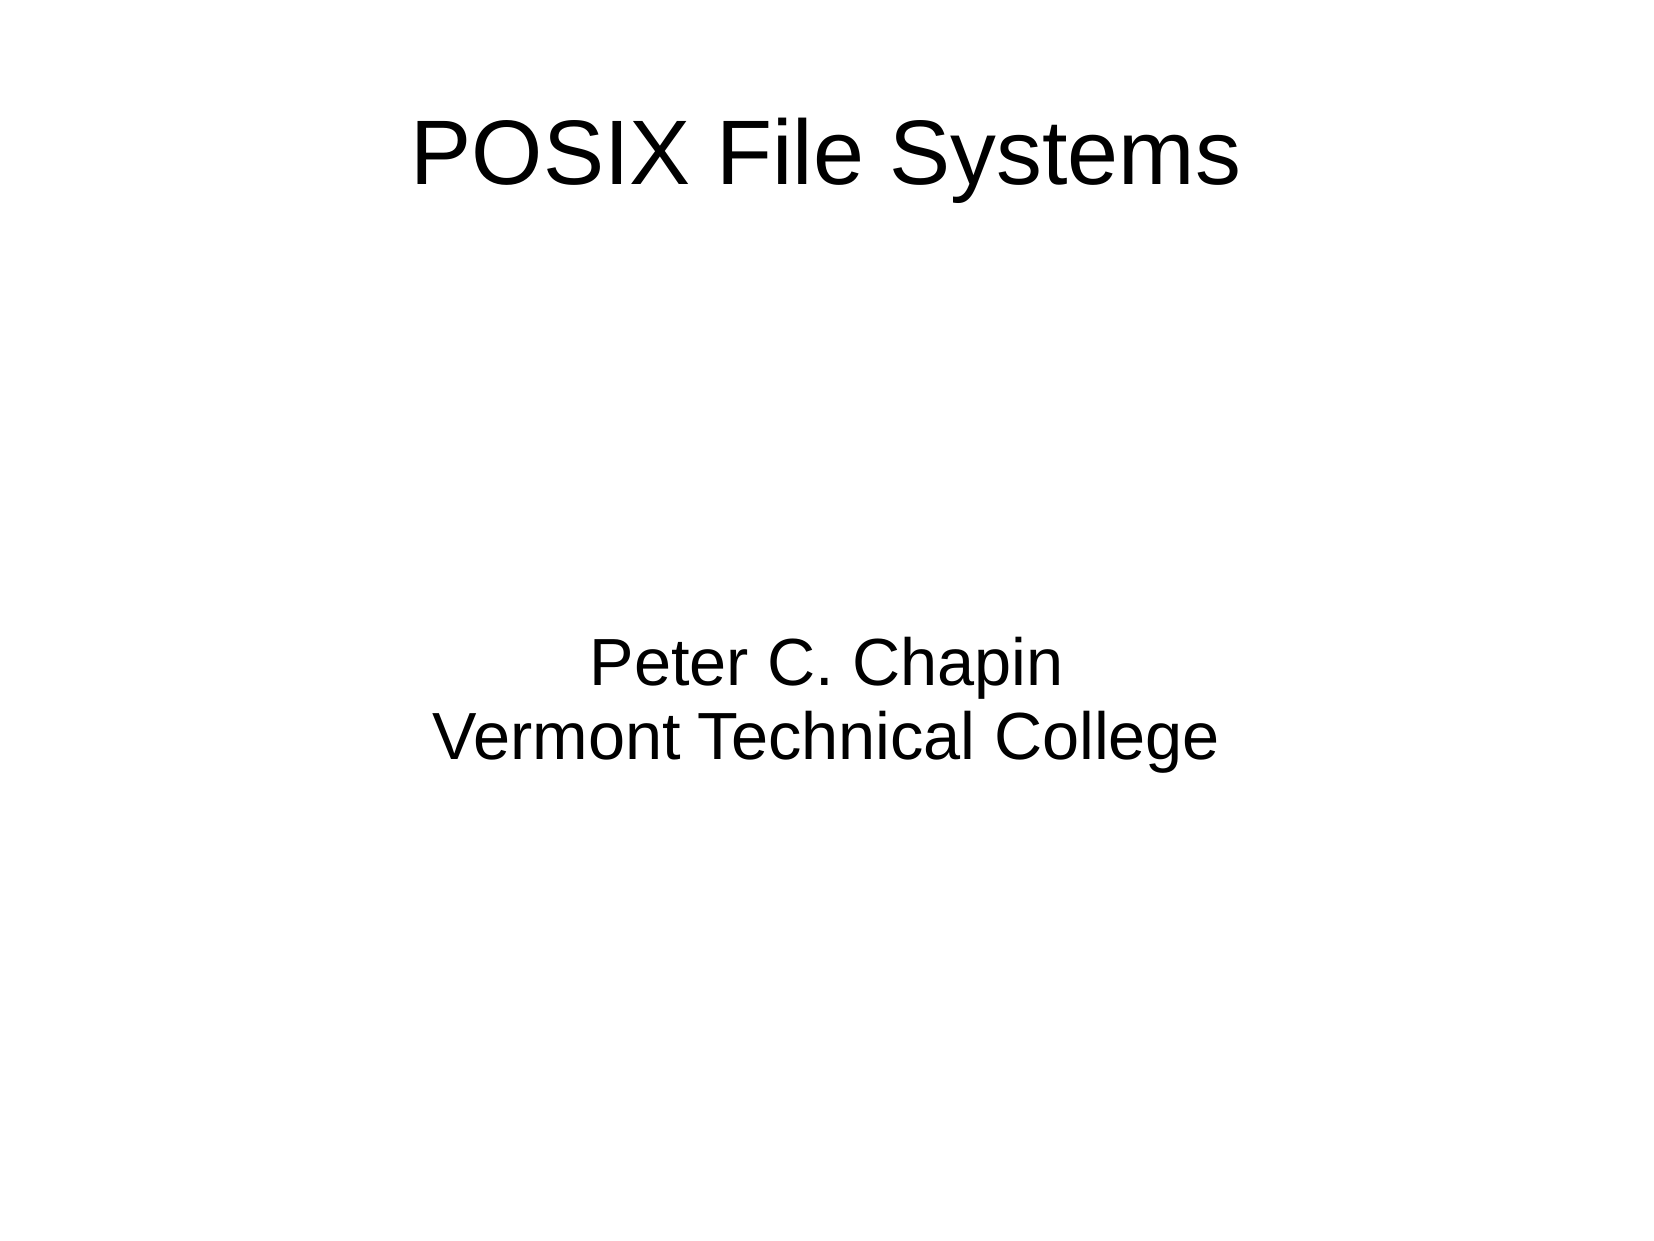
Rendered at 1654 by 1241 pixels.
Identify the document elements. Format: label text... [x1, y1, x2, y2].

title POSIX File Systems [82, 56, 1571, 250]
subtitle Peter C. Chapin Vermont Technical College [82, 297, 1571, 1102]
